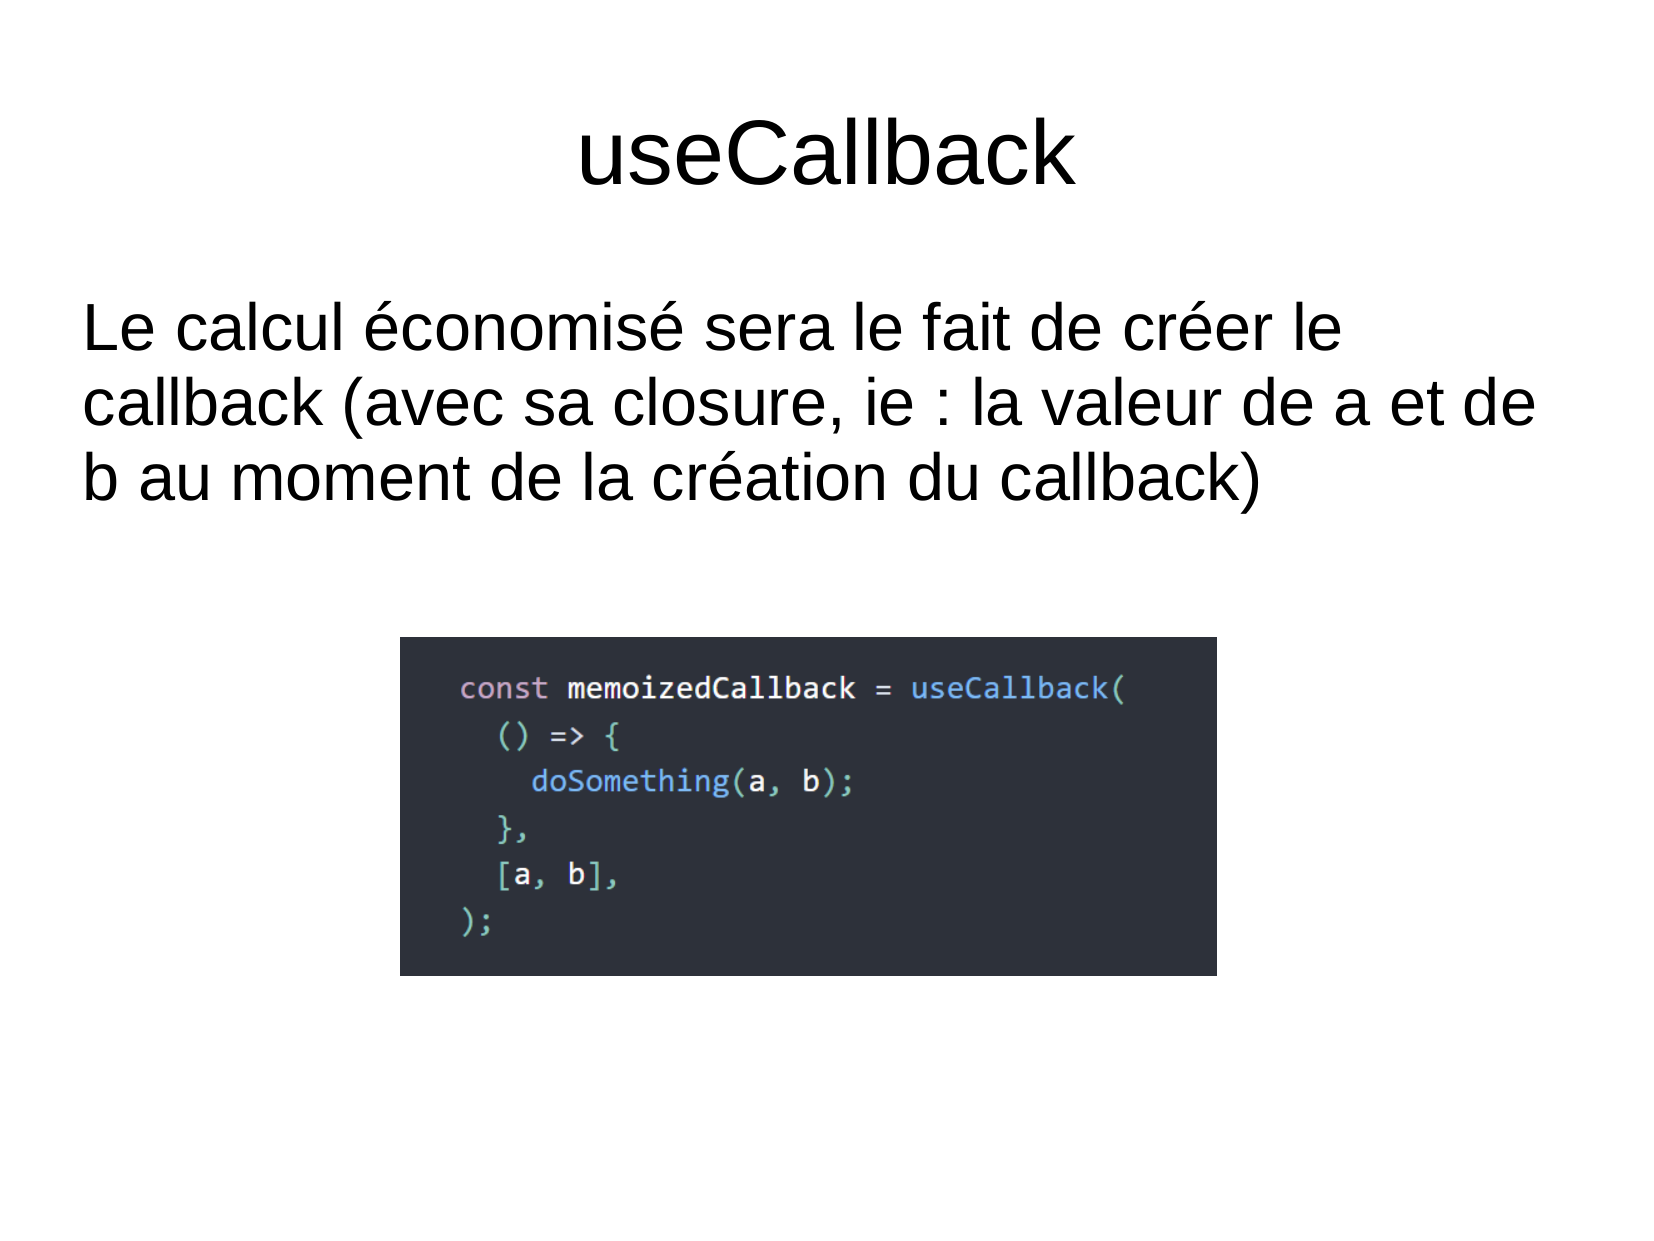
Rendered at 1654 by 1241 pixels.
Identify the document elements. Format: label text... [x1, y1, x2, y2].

title useCallback [82, 49, 1571, 257]
picture [400, 637, 1217, 976]
subtitle Le calcul économisé sera le fait de créer le callback (avec sa closure, ie : la valeur de a et de b au moment de la création du callback) [82, 290, 1571, 1109]
